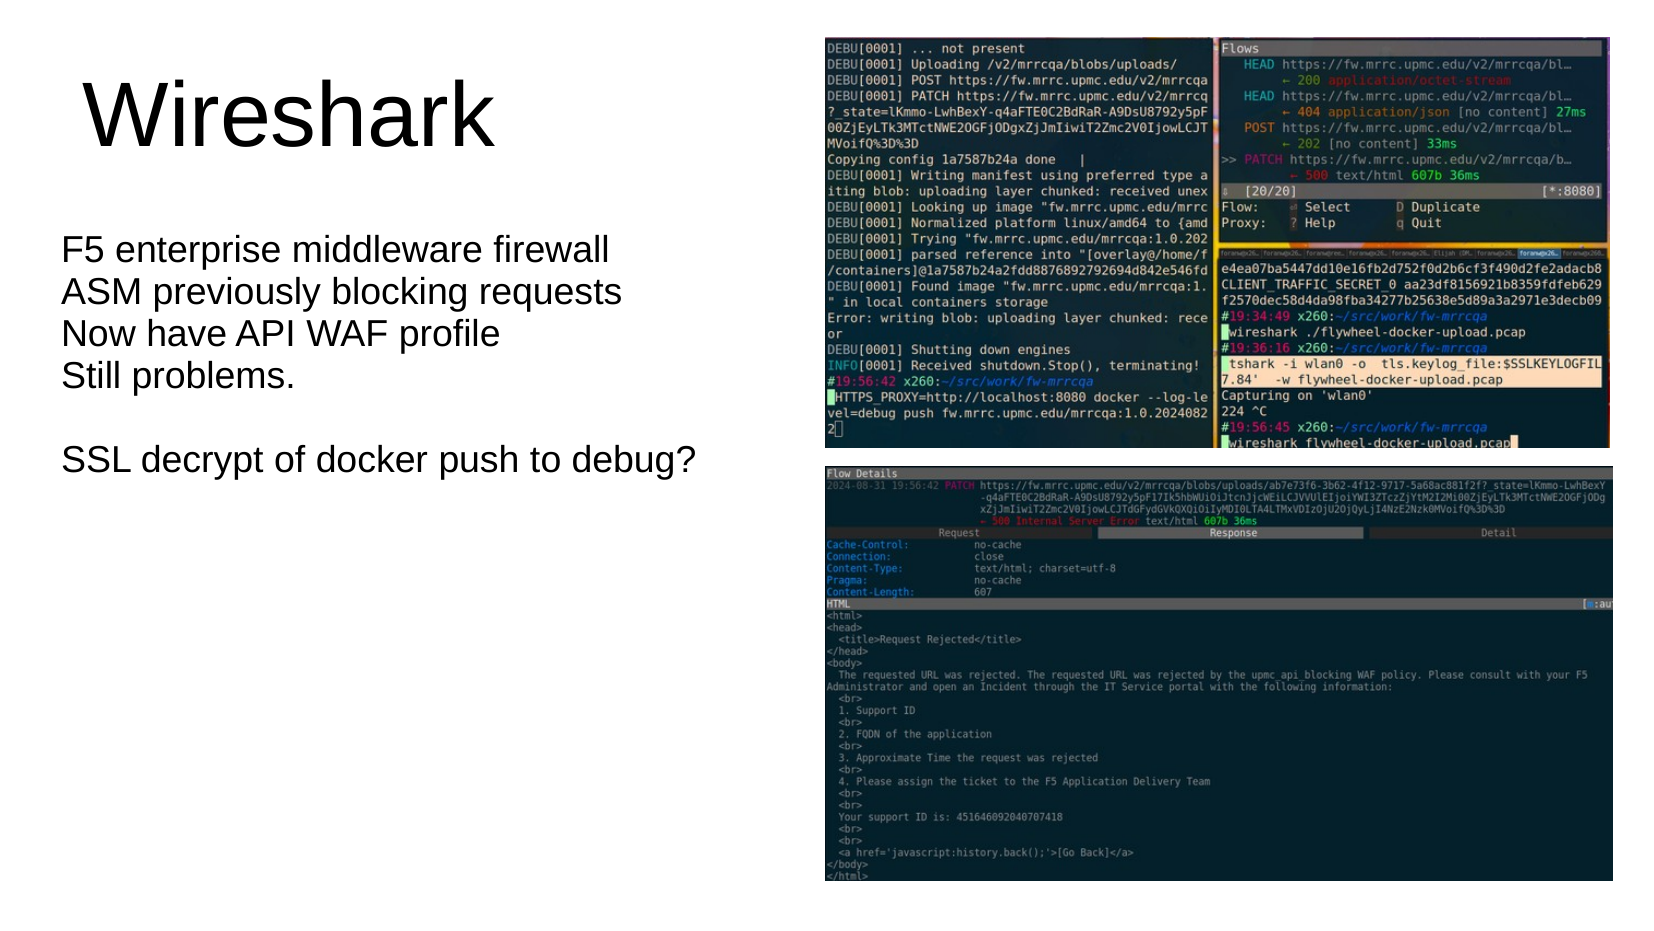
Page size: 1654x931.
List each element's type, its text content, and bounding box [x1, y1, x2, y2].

picture [825, 37, 1610, 448]
picture [950, 440, 959, 448]
picture [825, 466, 1613, 881]
picture [848, 441, 858, 448]
text_box F5 enterprise middleware firewall ASM previously blocking requests Now have API WAF profile Still problems. SSL decrypt of docker push to debug? [46, 220, 713, 488]
title Wireshark [82, 37, 825, 193]
